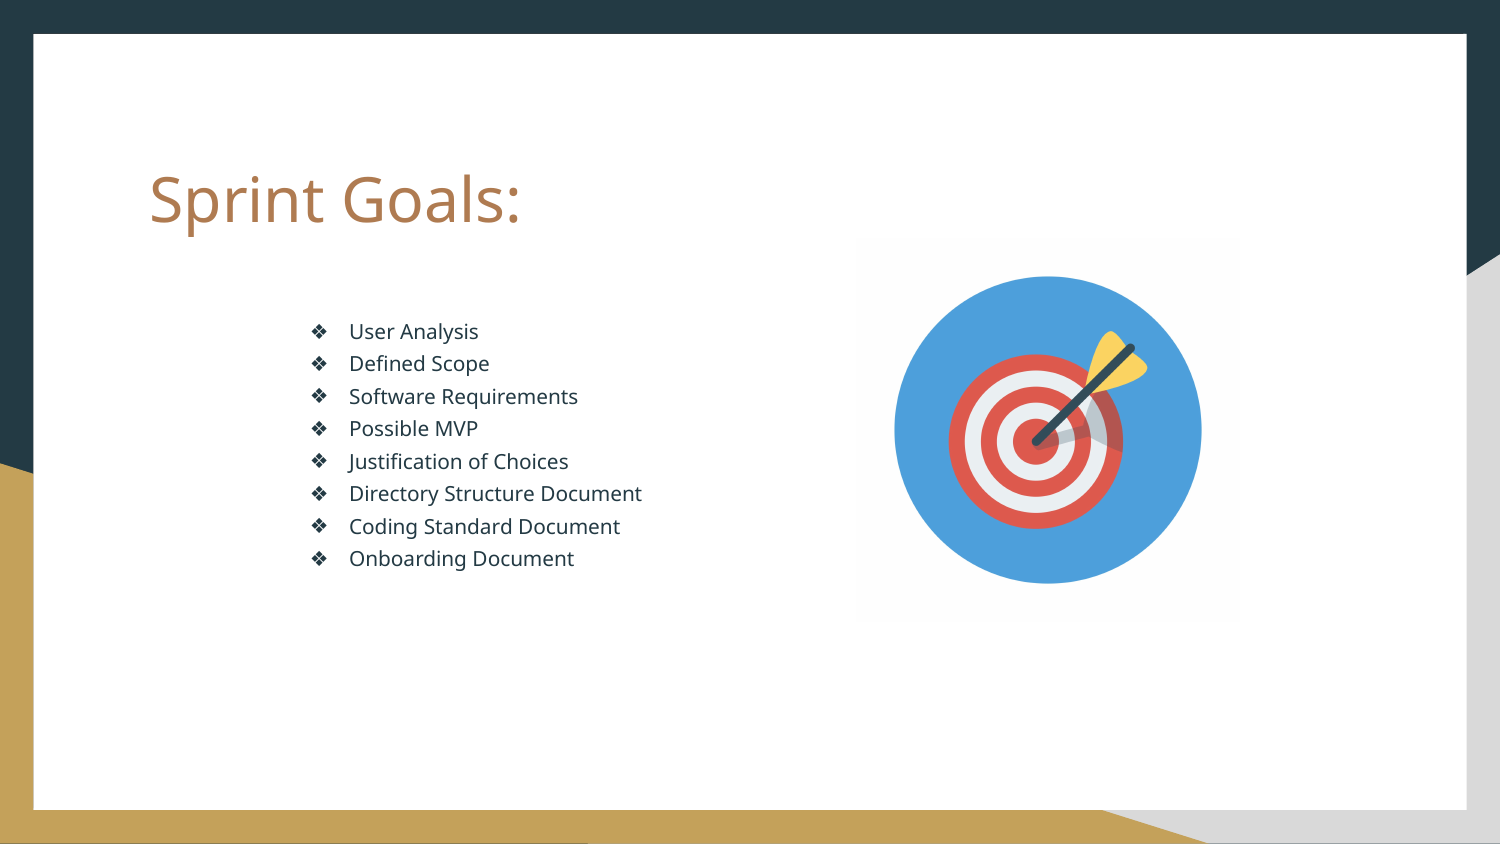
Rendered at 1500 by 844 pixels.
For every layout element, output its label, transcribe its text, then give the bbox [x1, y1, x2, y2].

list User Analysis Defined Scope Software Requirements Possible MVP Justification of Choices Directory Structure Document Coding Standard Document Onboarding Document [276, 297, 856, 589]
title Sprint Goals: [134, 141, 1366, 298]
picture [856, 238, 1240, 622]
